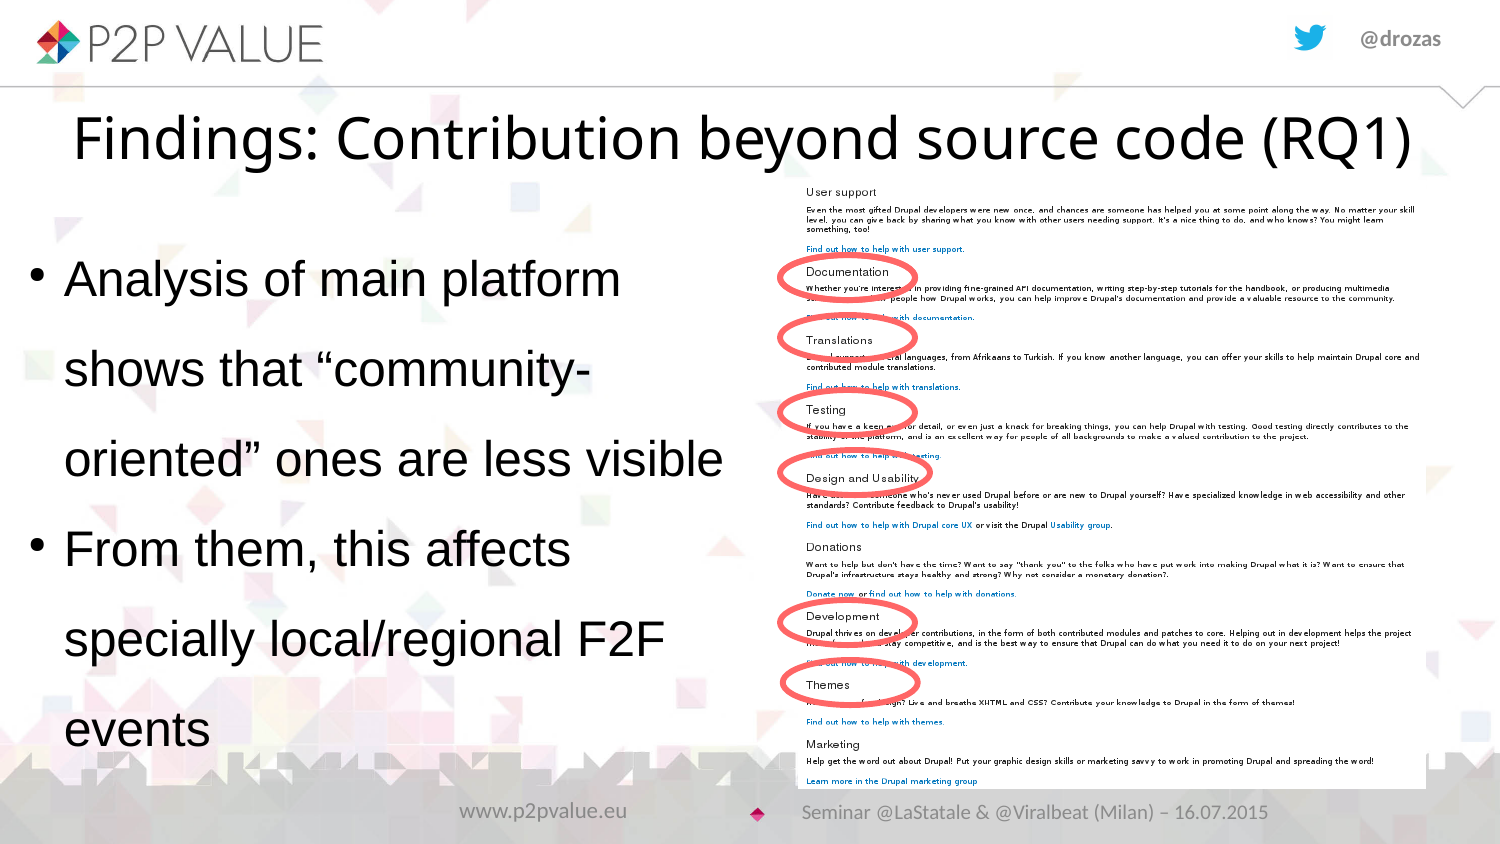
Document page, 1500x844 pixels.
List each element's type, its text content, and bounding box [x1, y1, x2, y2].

text_box @drozas [1333, 15, 1455, 60]
text_box www.p2pvalue.eu [453, 789, 672, 829]
subtitle Analysis of main platform shows that “community-oriented” ones are less visible From them, this affects specially local/regional F2F events [15, 210, 781, 766]
title Findings: Contribution beyond source code (RQ1) [0, 92, 1486, 181]
text_box Seminar @LaStatale & @Viralbeat (Milan) – 16.07.2015 [788, 788, 1481, 834]
picture [0, 0, 1500, 844]
